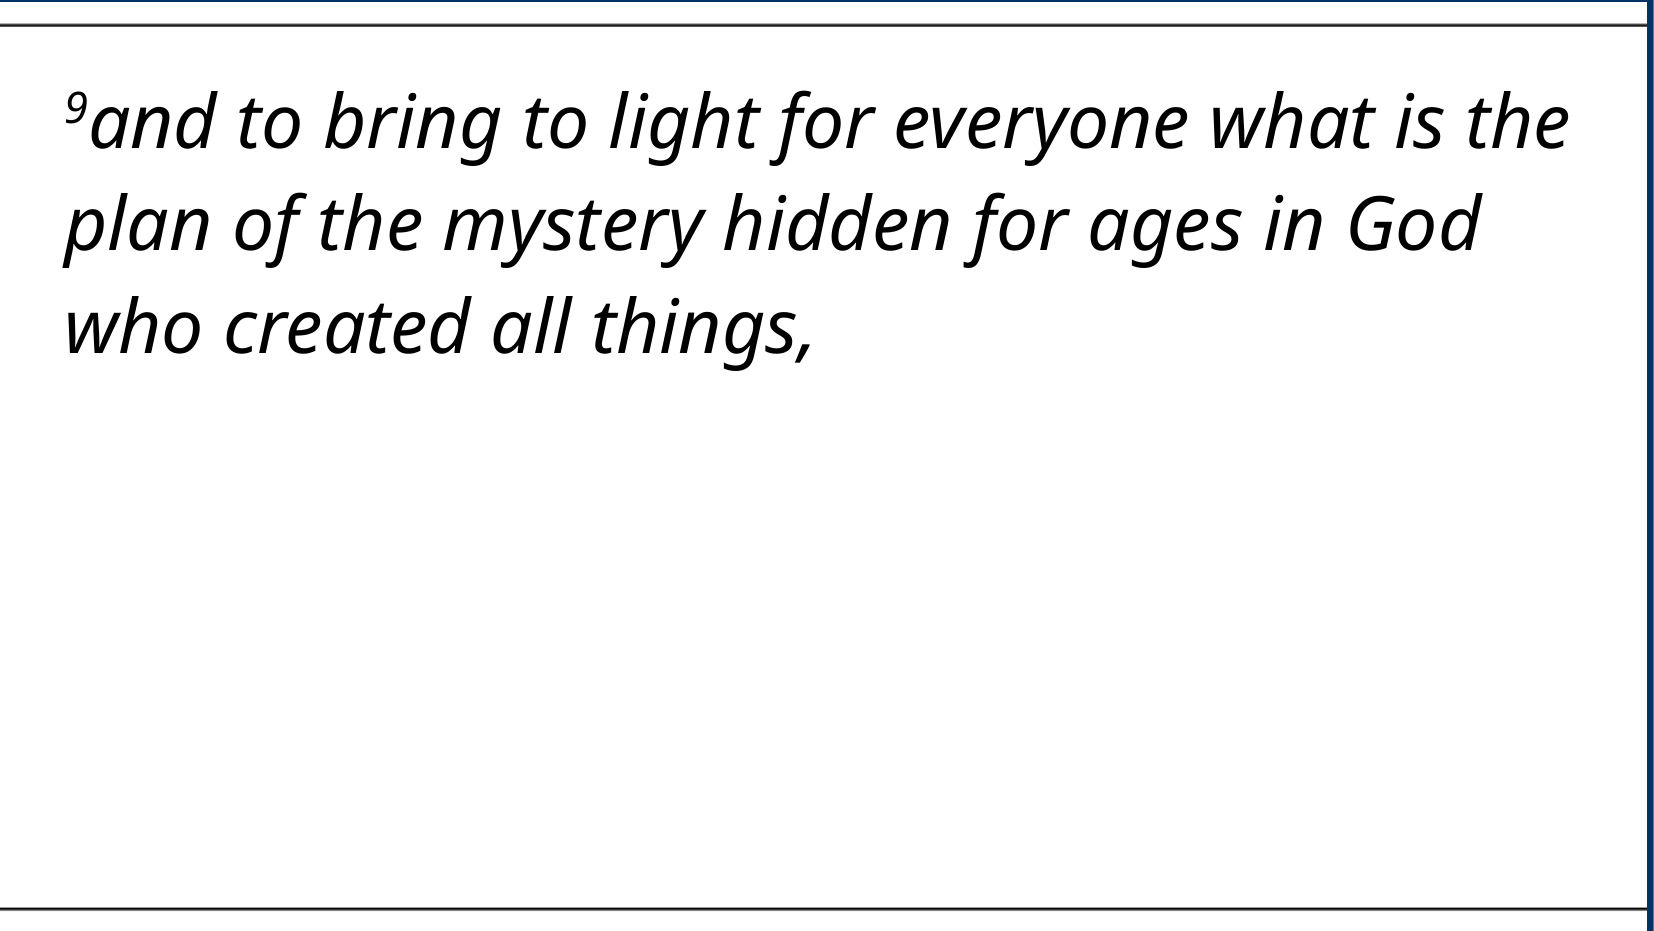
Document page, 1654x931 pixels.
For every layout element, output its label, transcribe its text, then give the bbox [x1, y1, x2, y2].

picture [0, 0, 1654, 931]
text_box 9and to bring to light for everyone what is the plan of the mystery hidden for ages in God who created all things, [49, 60, 1595, 376]
